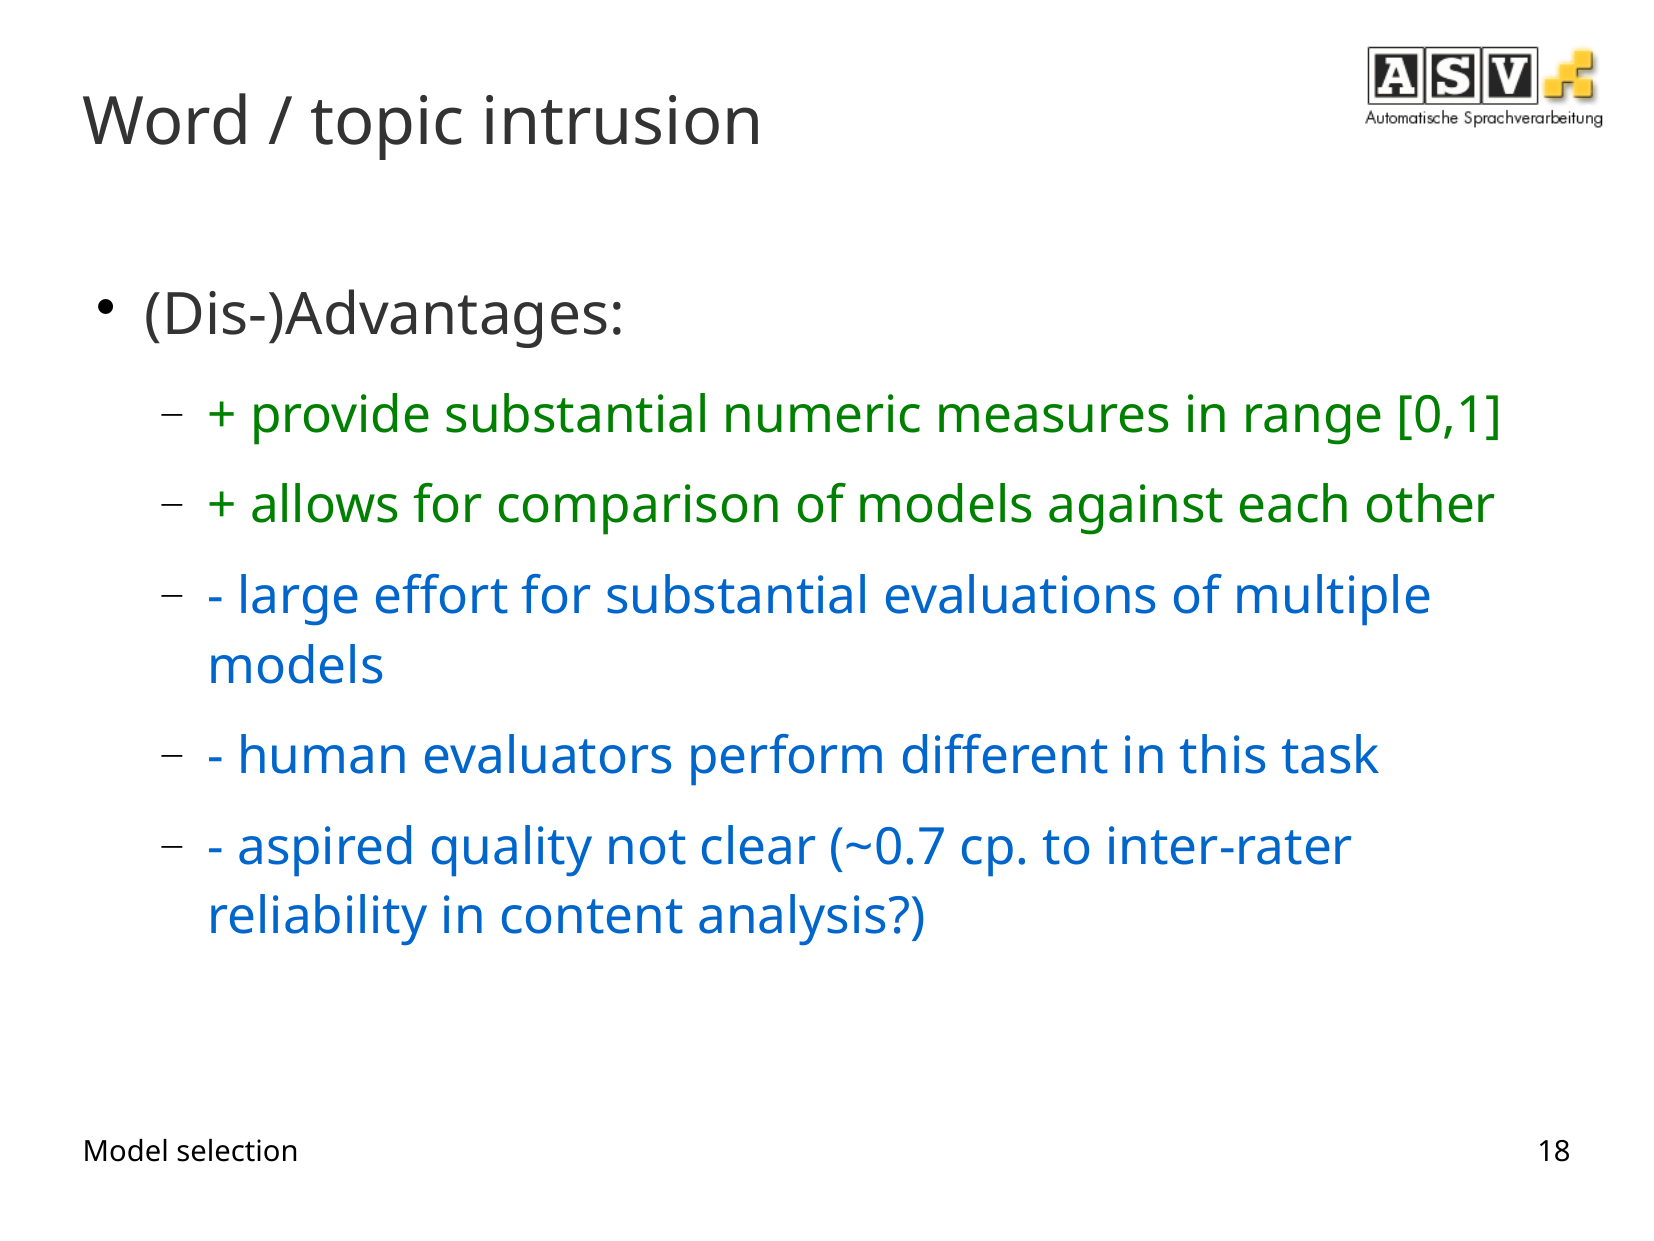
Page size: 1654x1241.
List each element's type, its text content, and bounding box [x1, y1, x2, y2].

title Word / topic intrusion [82, 49, 1347, 189]
list (Dis-)Advantages: + provide substantial numeric measures in range [0,1] + allows for comparison of models against each other - large effort for substantial evaluations of multiple models - human evaluators perform different in this task - aspired quality not clear (~0.7 cp. to inter-rater reliability in content analysis?) [82, 271, 1538, 991]
picture [1364, 43, 1605, 129]
